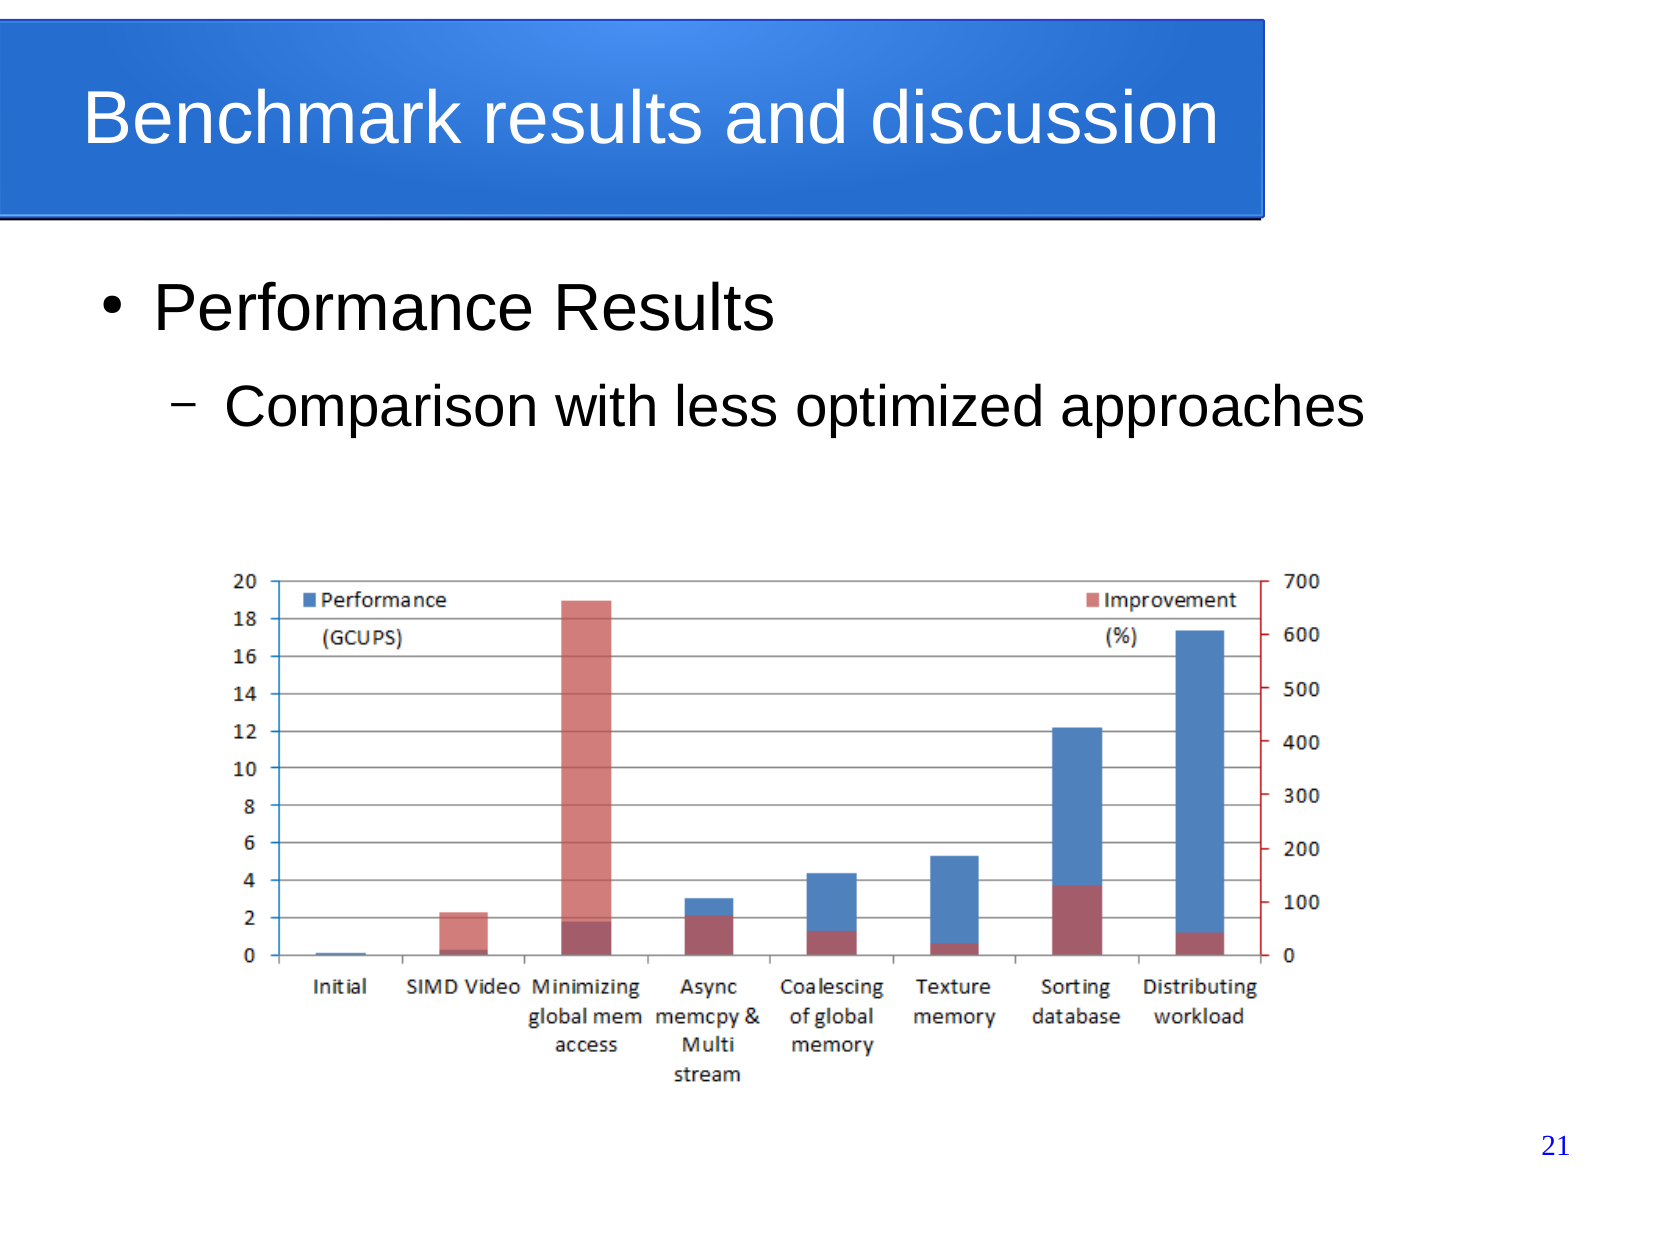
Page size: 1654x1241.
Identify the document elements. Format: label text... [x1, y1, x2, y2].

title Benchmark results and discussion [82, 25, 1250, 211]
list Performance Results Comparison with less optimized approaches [82, 269, 1538, 1201]
picture [227, 565, 1326, 1091]
